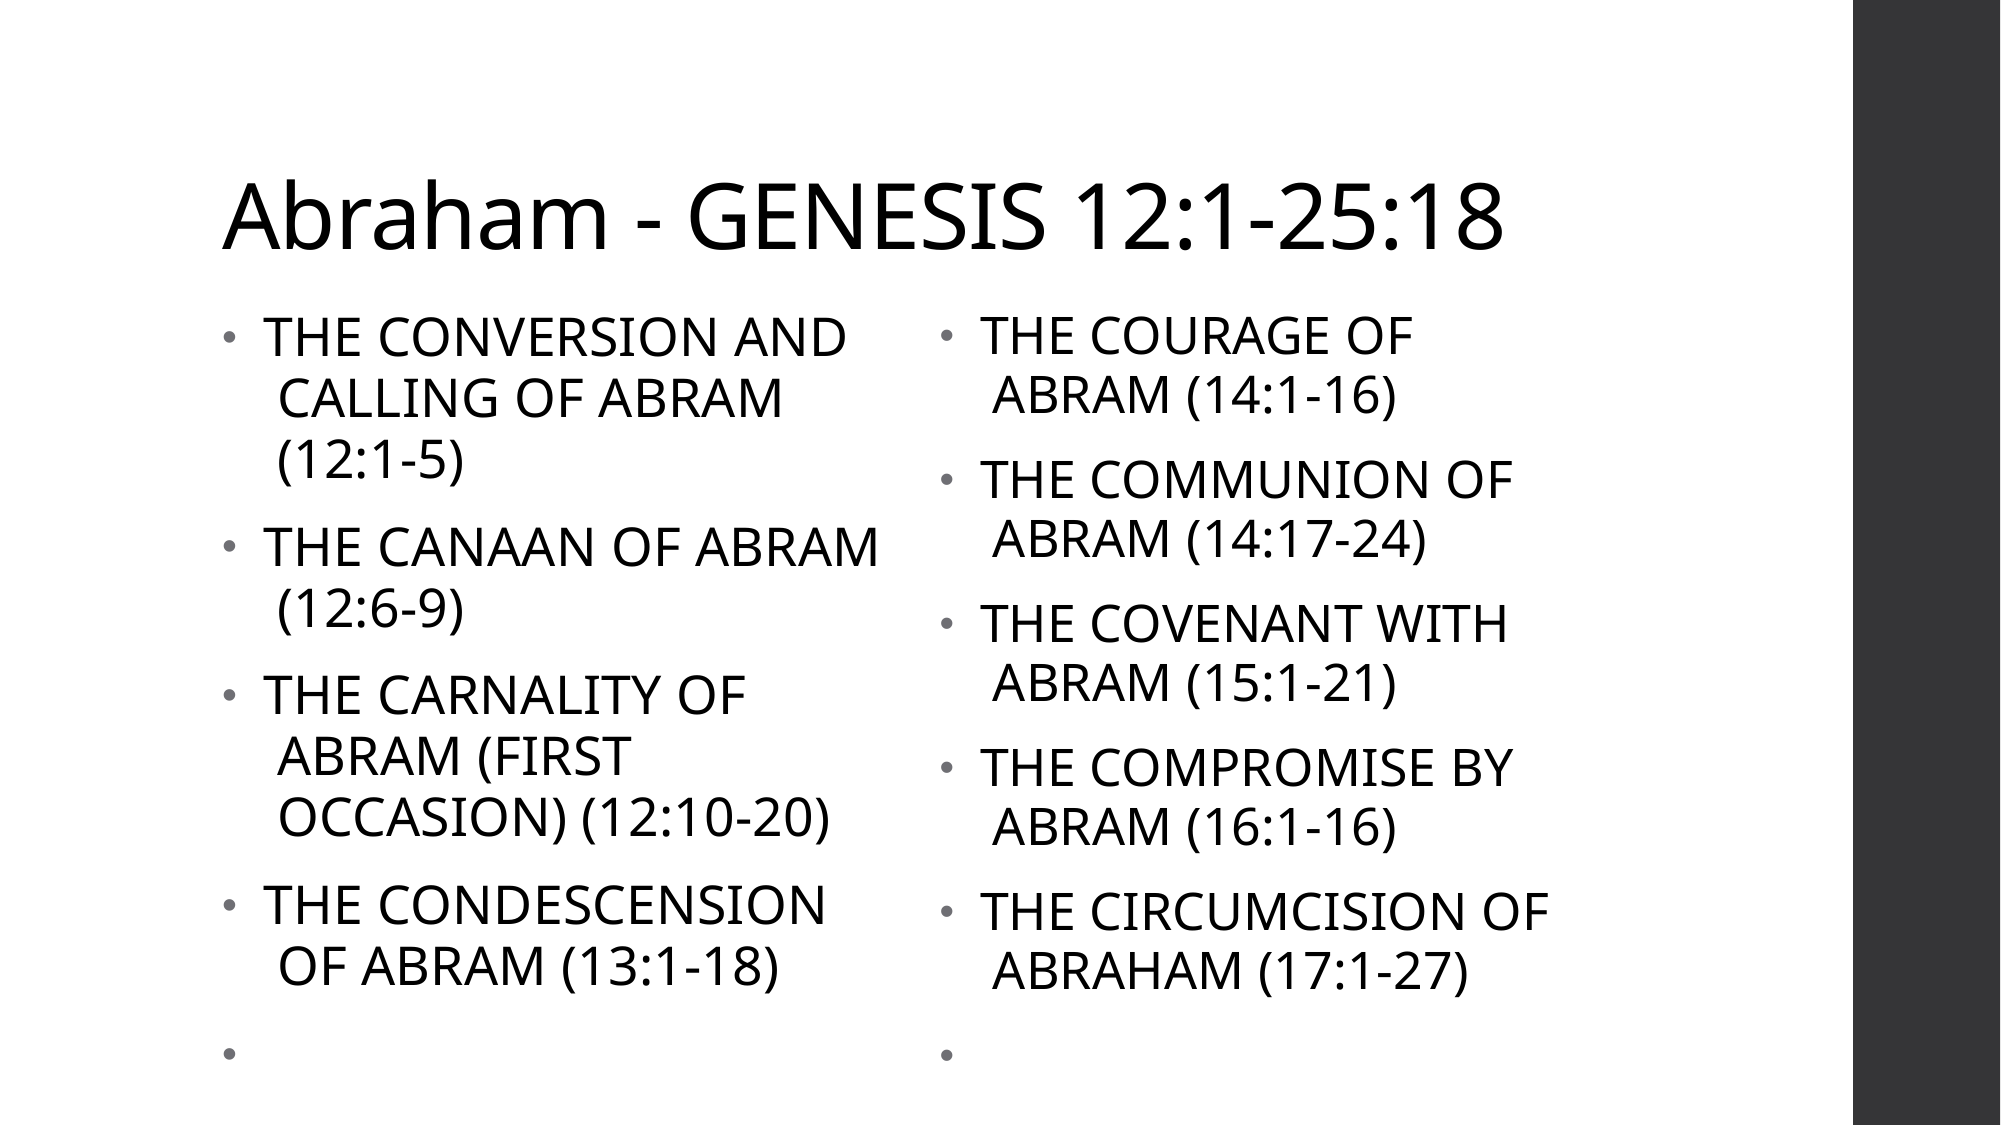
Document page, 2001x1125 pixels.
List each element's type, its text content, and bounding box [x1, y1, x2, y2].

list THE CONVERSION AND CALLING OF ABRAM (12:1-5) THE CANAAN OF ABRAM (12:6-9) THE CARNALITY OF ABRAM (FIRST OCCASION) (12:10-20) THE CONDESCENSION OF ABRAM (13:1-18) [207, 299, 900, 1014]
title Abraham - GENESIS 12:1-25:18 [206, 60, 1797, 278]
list THE COURAGE OF ABRAM (14:1-16) THE COMMUNION OF ABRAM (14:17-24) THE COVENANT WITH ABRAM (15:1-21) THE COMPROMISE BY ABRAM (16:1-16) THE CIRCUMCISION OF ABRAHAM (17:1-27) [924, 299, 1617, 1014]
